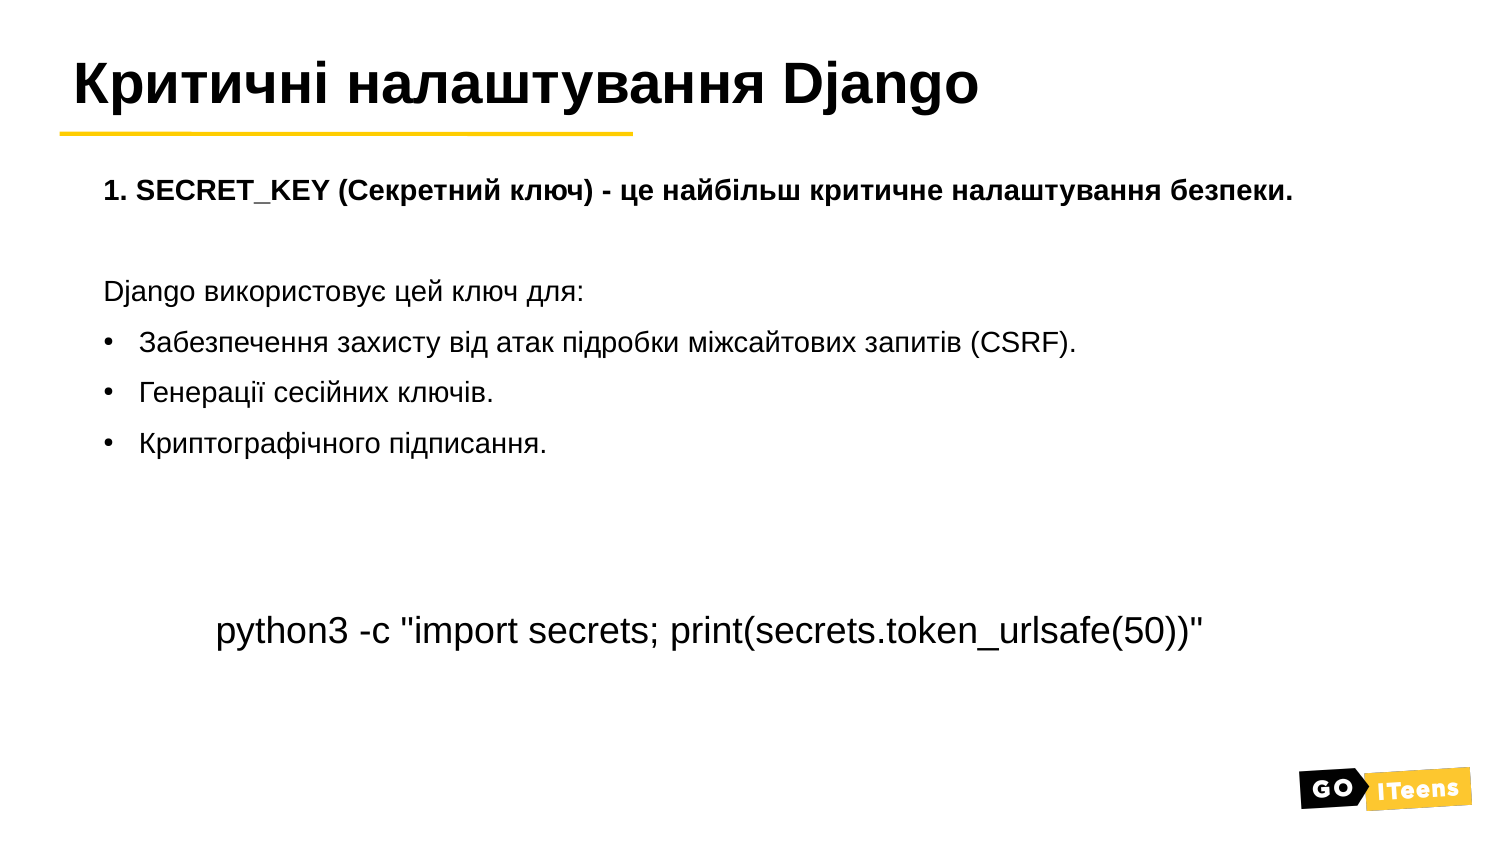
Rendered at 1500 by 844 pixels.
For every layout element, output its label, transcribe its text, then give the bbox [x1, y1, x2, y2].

picture [1299, 767, 1472, 811]
text_box 1. SECRET_KEY (Секретний ключ) - це найбільш критичне налаштування безпеки. Django використовує цей ключ для: Забезпечення захисту від атак підробки міжсайтових запитів (CSRF). Генерації сесійних ключів. Криптографічного підписання. [59, 166, 1471, 798]
text_box Критичні налаштування Django [58, 30, 1359, 131]
text_box python3 -c "import secrets; print(secrets.token_urlsafe(50))" [200, 602, 1295, 702]
